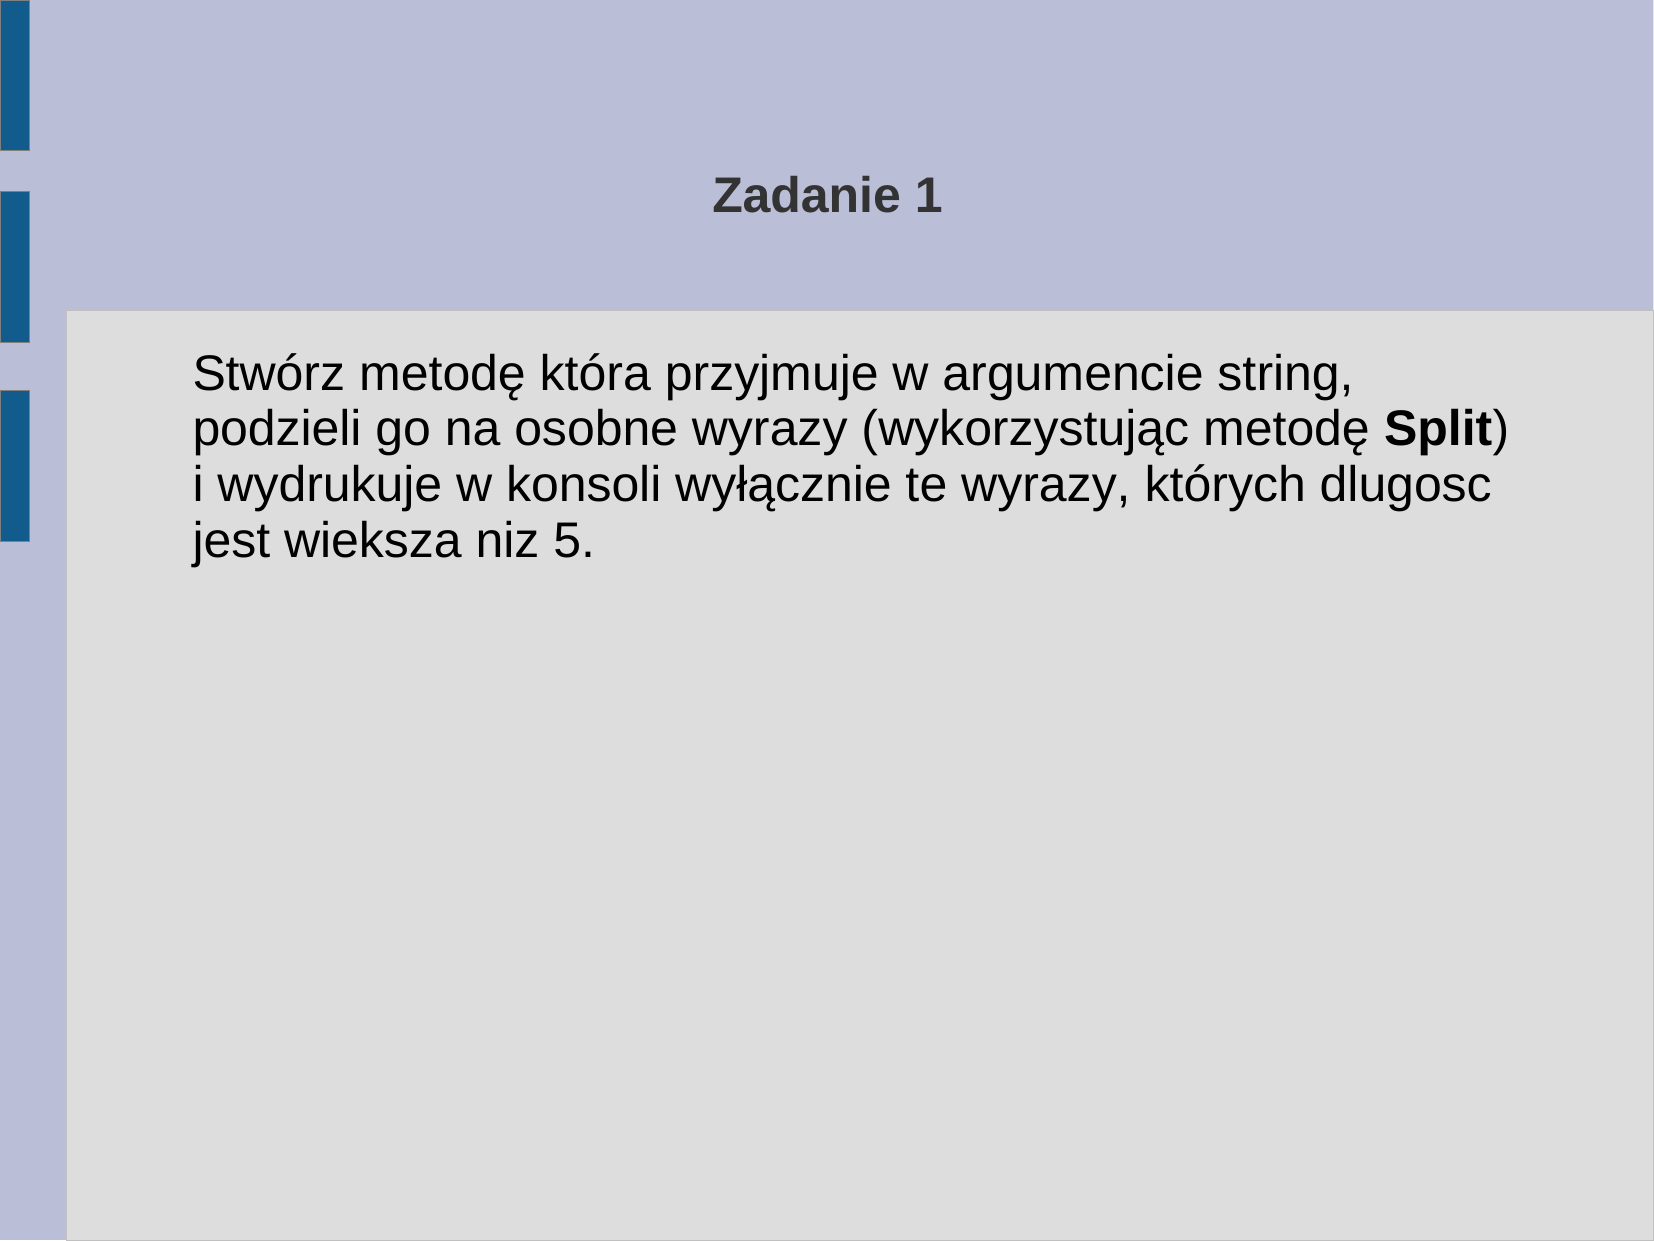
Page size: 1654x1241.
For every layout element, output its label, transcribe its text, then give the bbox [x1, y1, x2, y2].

title Zadanie 1 [121, 91, 1534, 299]
list Stwórz metodę która przyjmuje w argumencie string, podzieli go na osobne wyrazy (wykorzystując metodę Split) i wydrukuje w konsoli wyłącznie te wyrazy, których dlugosc jest wieksza niz 5. [121, 344, 1534, 1127]
